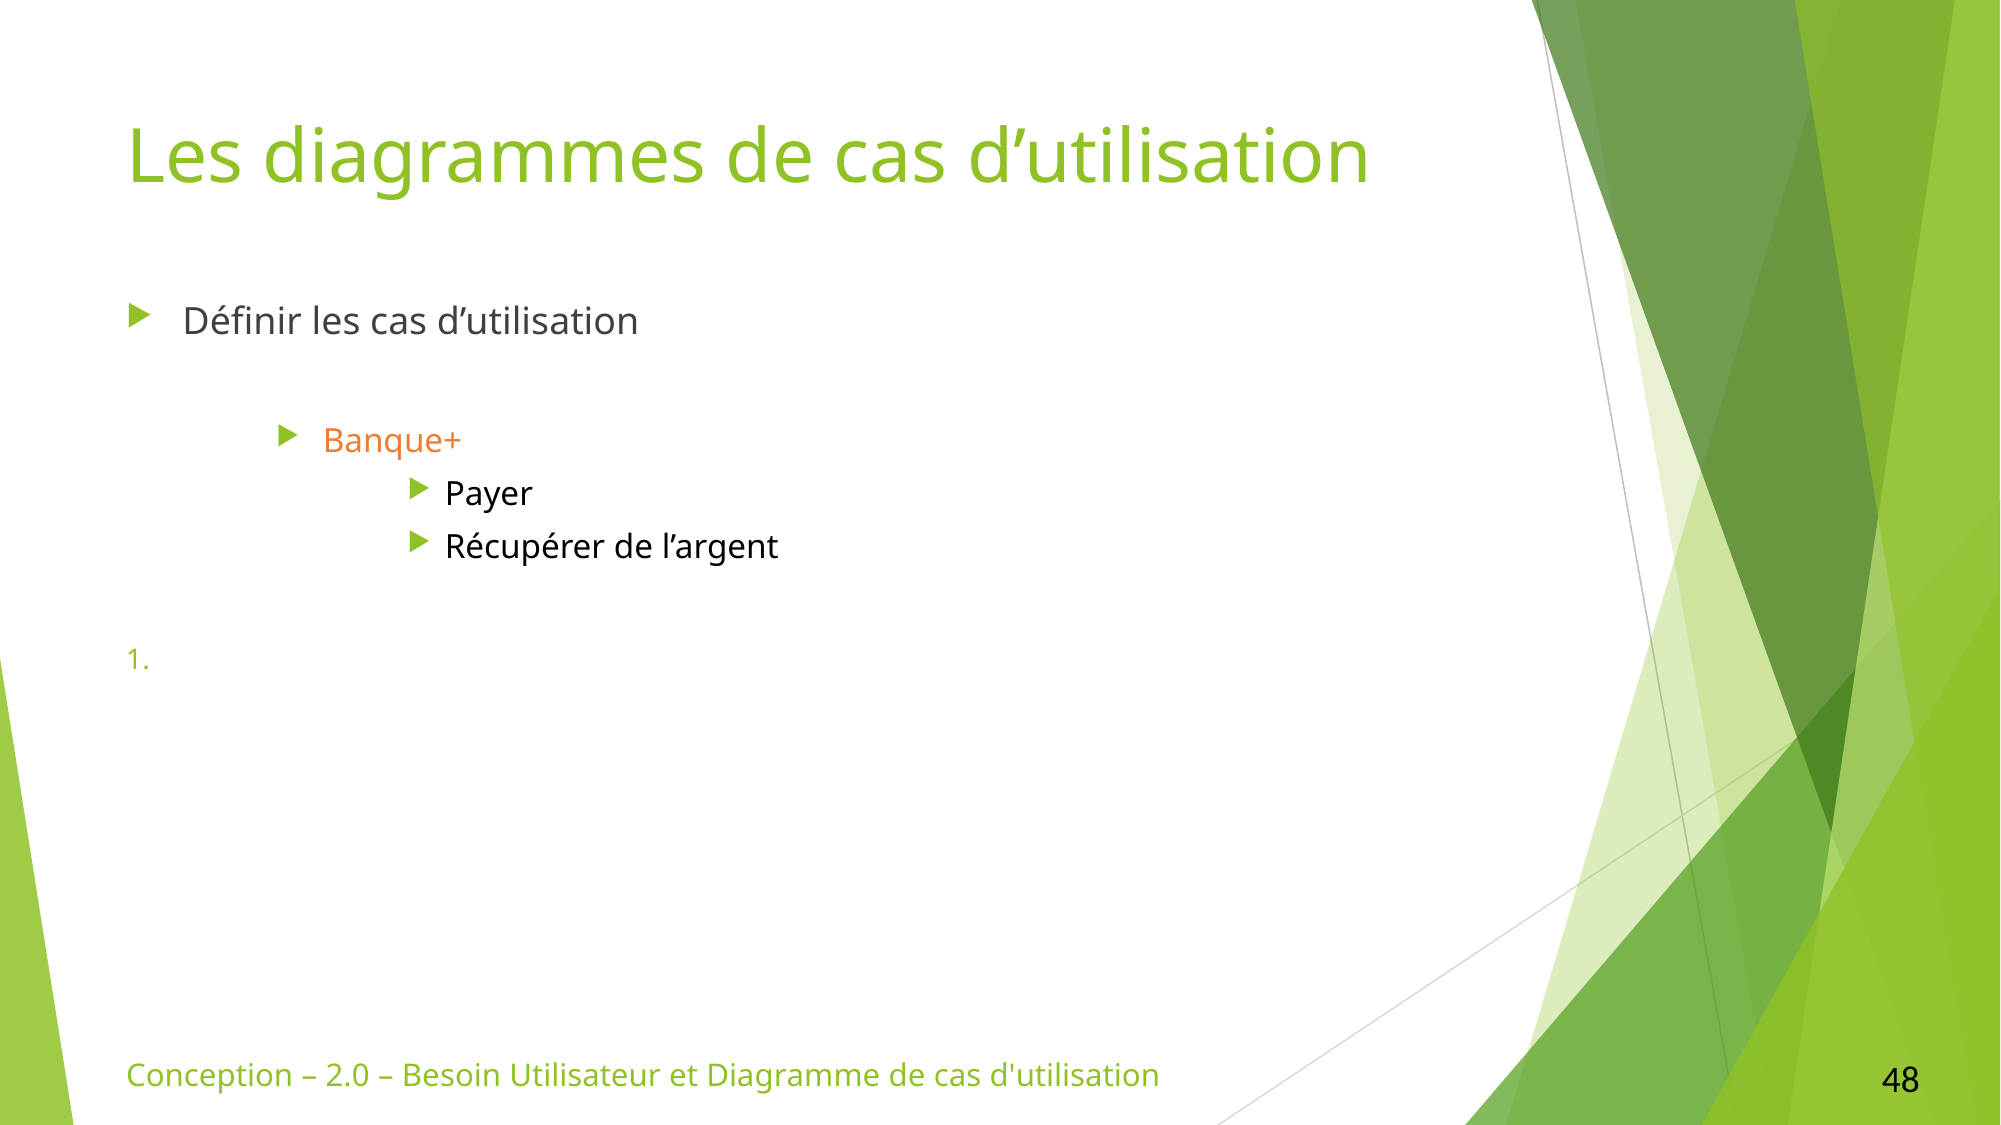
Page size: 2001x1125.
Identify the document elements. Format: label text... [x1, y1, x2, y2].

title Les diagrammes de cas d’utilisation [111, 99, 1522, 298]
list Définir les cas d’utilisation Banque+ Payer Récupérer de l’argent [111, 298, 1522, 992]
text_box [1866, 1047, 1979, 1108]
text_box Conception – 2.0 – Besoin Utilisateur et Diagramme de cas d'utilisation [111, 1047, 1210, 1109]
